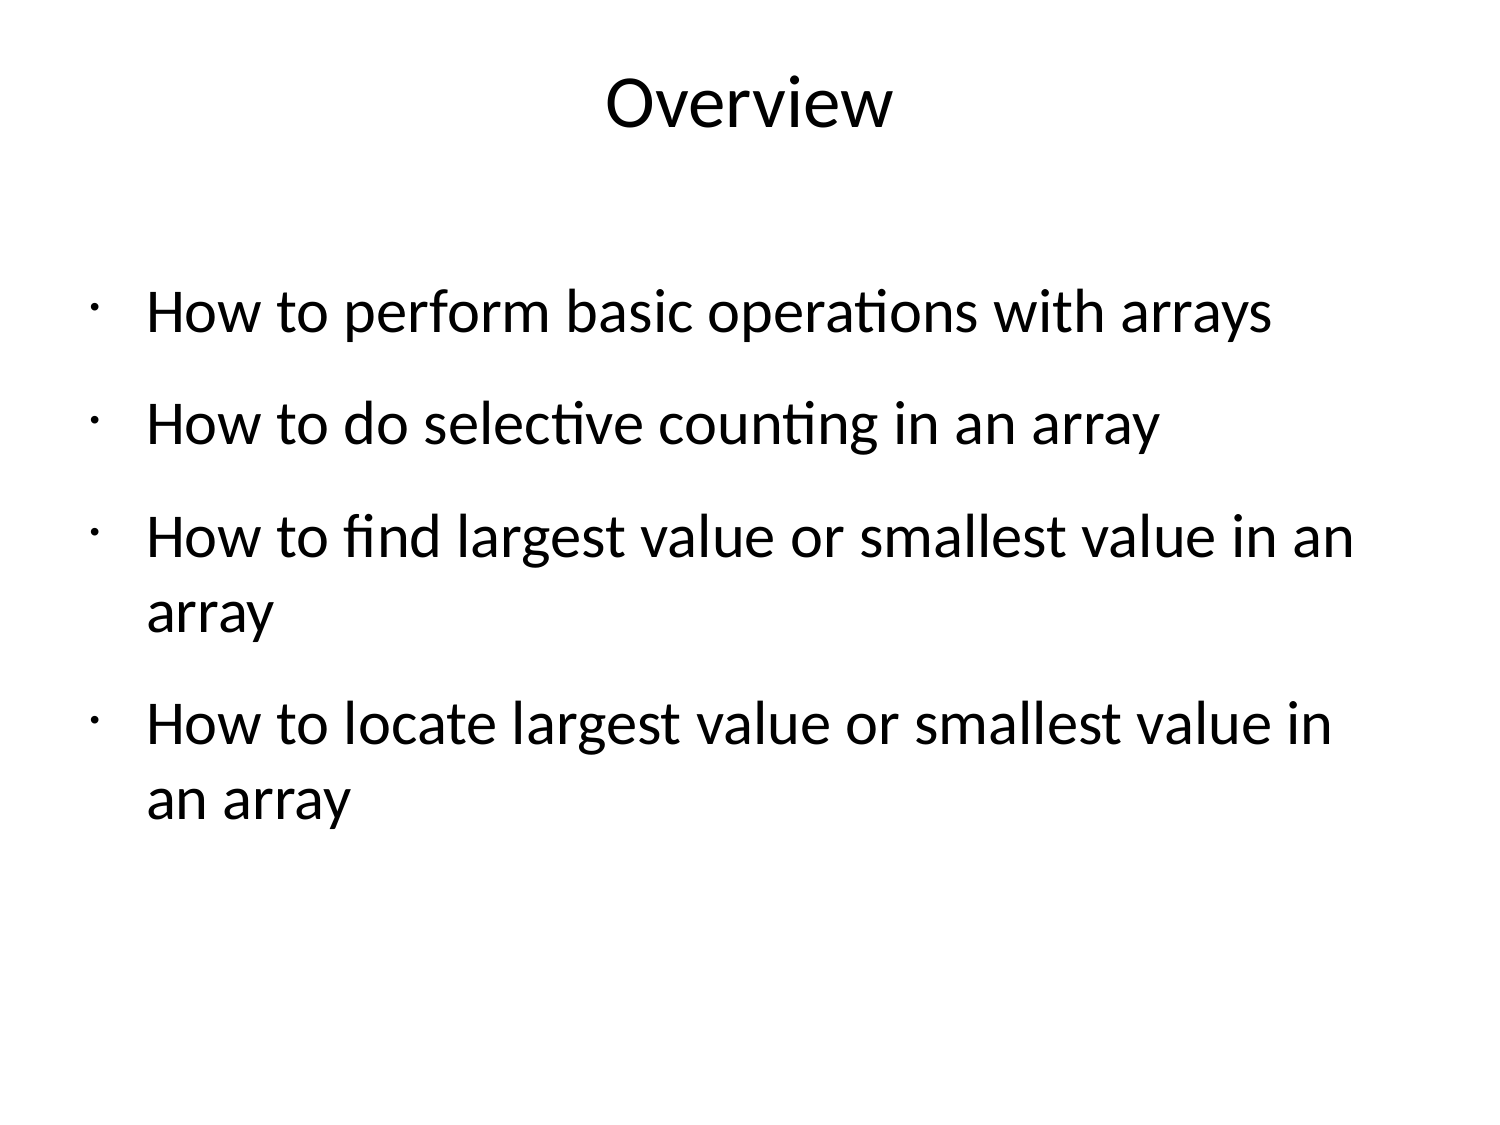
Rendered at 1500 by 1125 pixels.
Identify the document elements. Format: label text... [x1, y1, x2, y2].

list How to perform basic operations with arrays How to do selective counting in an array How to find largest value or smallest value in an array How to locate largest value or smallest value in an array [75, 262, 1425, 1005]
title Overview [75, 45, 1425, 233]
